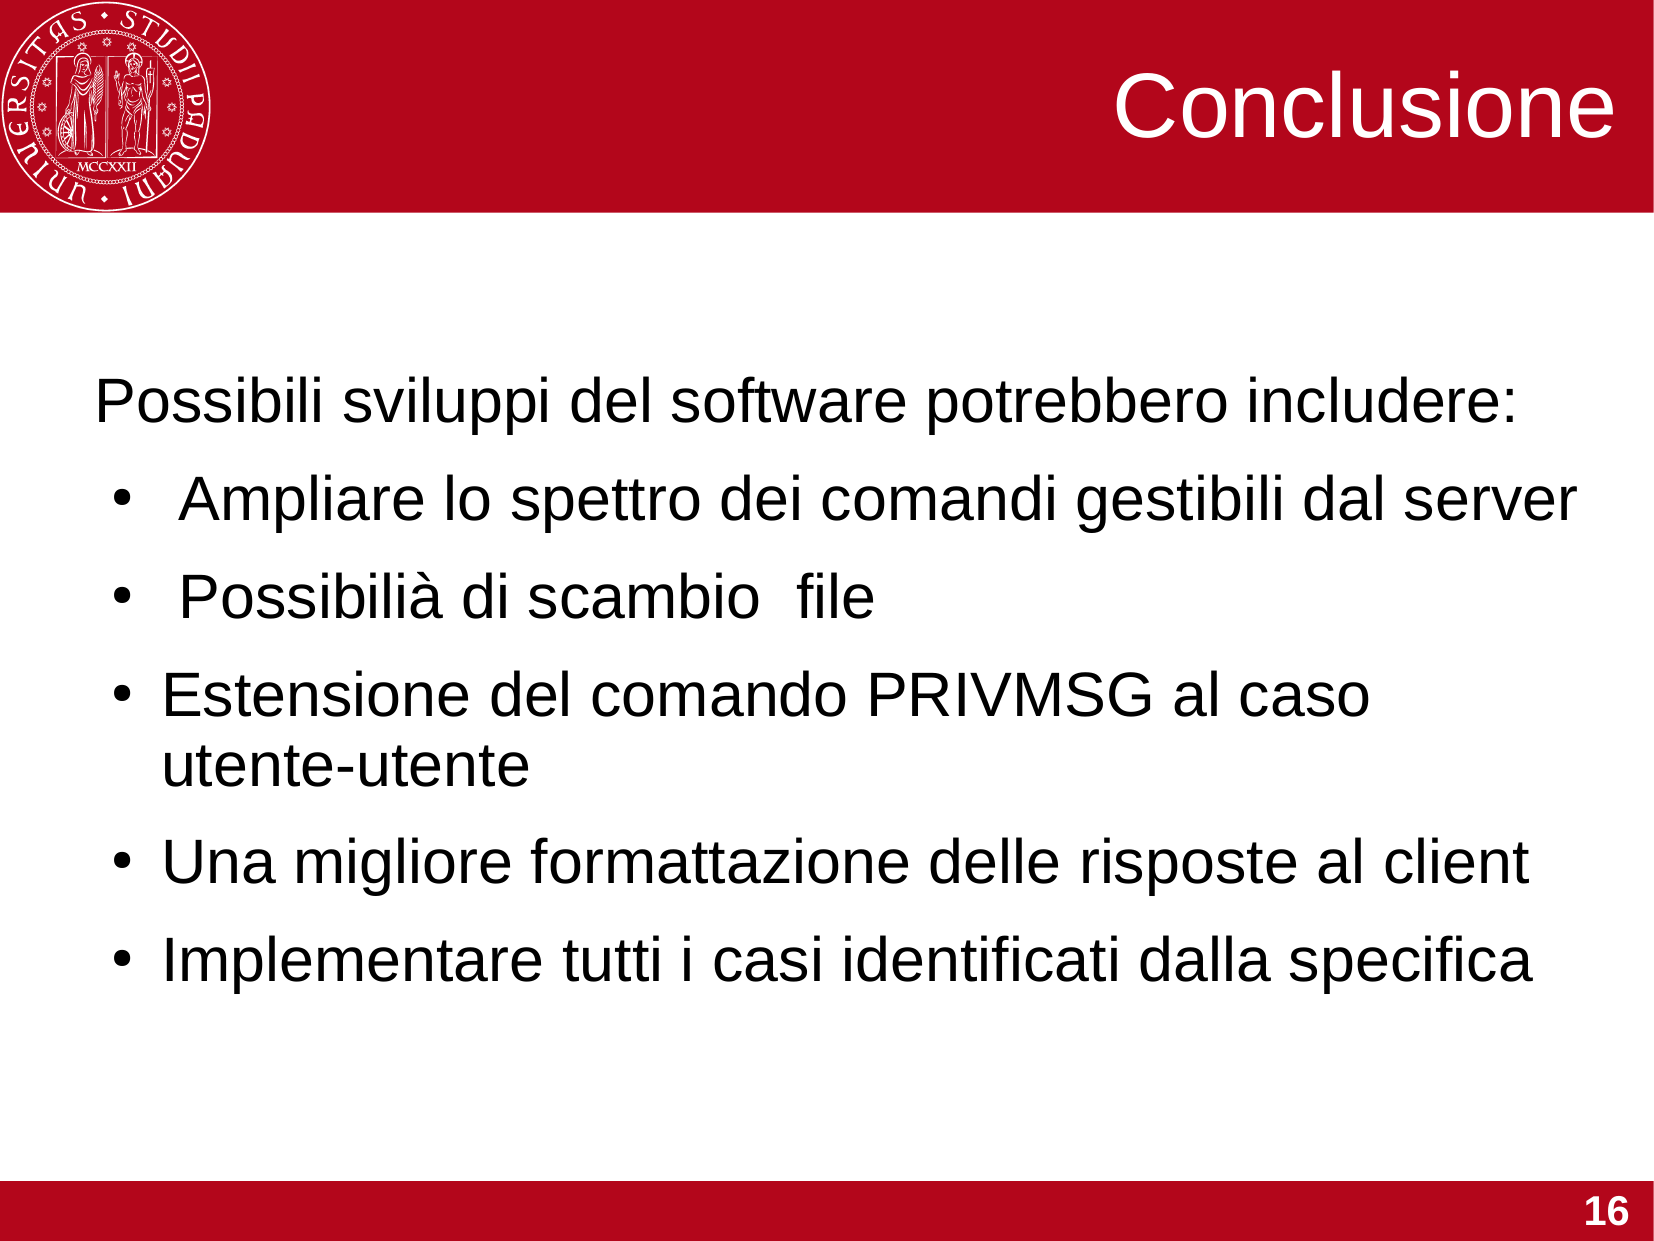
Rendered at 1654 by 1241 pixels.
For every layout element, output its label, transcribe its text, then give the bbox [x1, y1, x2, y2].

list Possibili sviluppi del software potrebbero includere: Ampliare lo spettro dei comandi gestibili dal server Possibilià di scambio file Estensione del comando PRIVMSG al caso utente-utente Una migliore formattazione delle risposte al client Implementare tutti i casi identificati dalla specifica [94, 366, 1583, 1048]
picture [0, 0, 212, 213]
title Conclusione [259, 0, 1619, 213]
